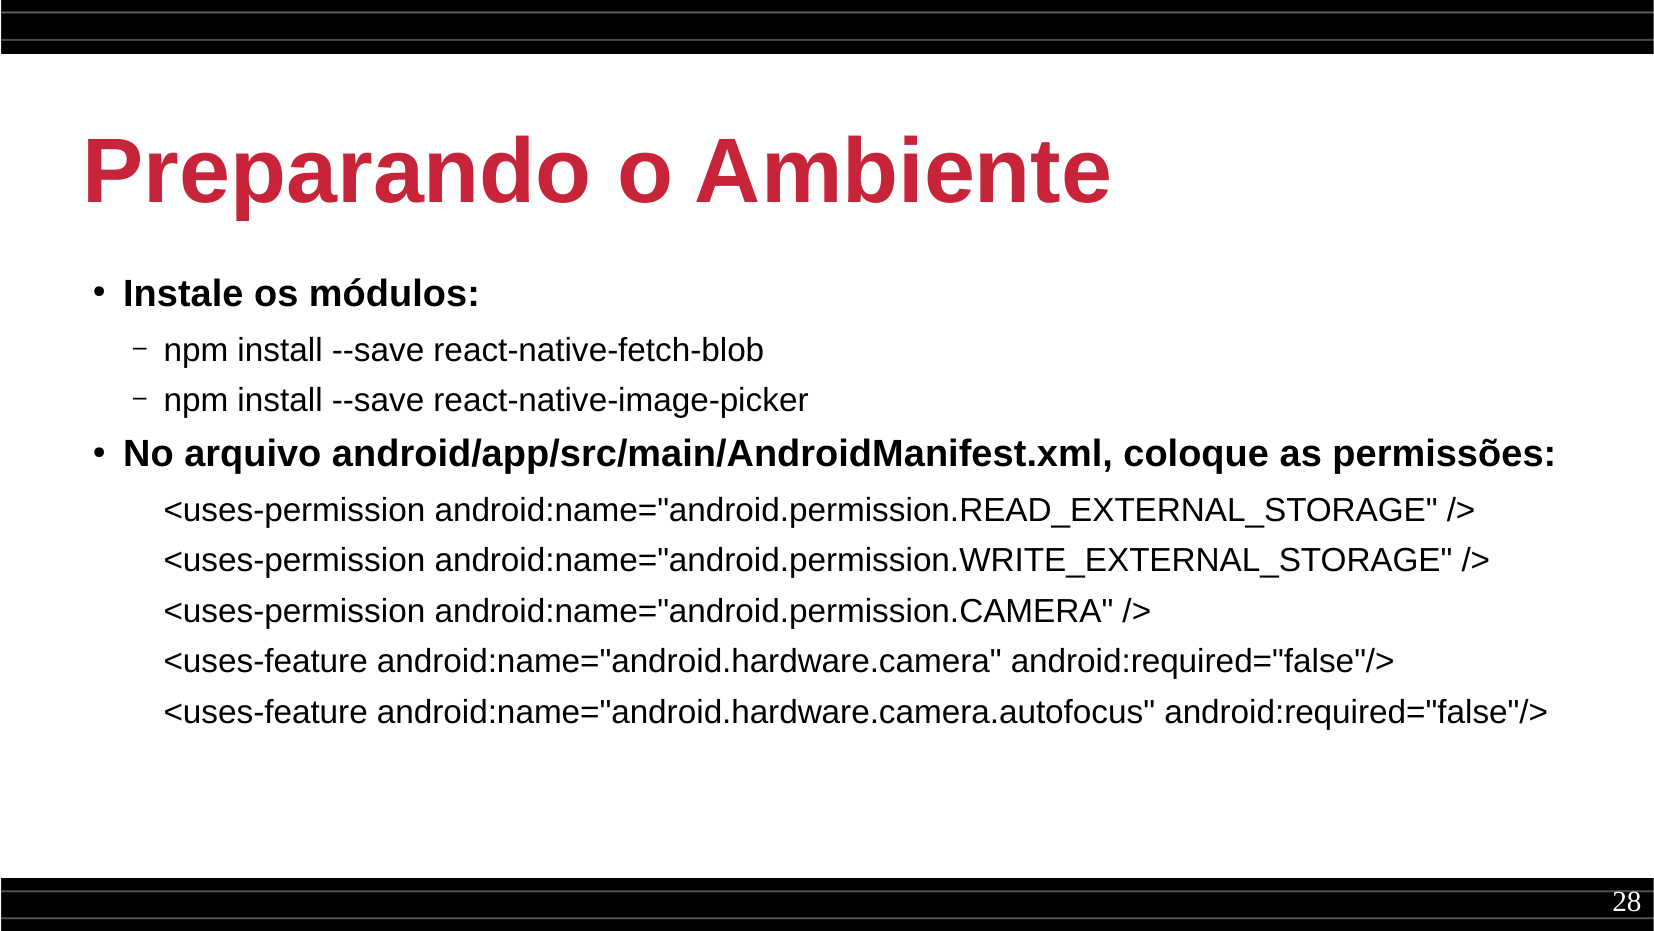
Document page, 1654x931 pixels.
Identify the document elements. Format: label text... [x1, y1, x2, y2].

picture [1, 878, 1654, 931]
title Preparando o Ambiente [82, 92, 1571, 249]
picture [1, 0, 1654, 54]
list Instale os módulos: npm install --save react-native-fetch-blob npm install --save react-native-image-picker No arquivo android/app/src/main/AndroidManifest.xml, coloque as permissões: <uses-permission android:name="android.permission.READ_EXTERNAL_STORAGE" /> <uses-permission android:name="android.permission.WRITE_EXTERNAL_STORAGE" /> <uses-permission android:name="android.permission.CAMERA" /> <uses-feature android:name="android.hardware.camera" android:required="false"/> <uses-feature android:name="android.hardware.camera.autofocus" android:required="false"/> [82, 271, 1571, 758]
